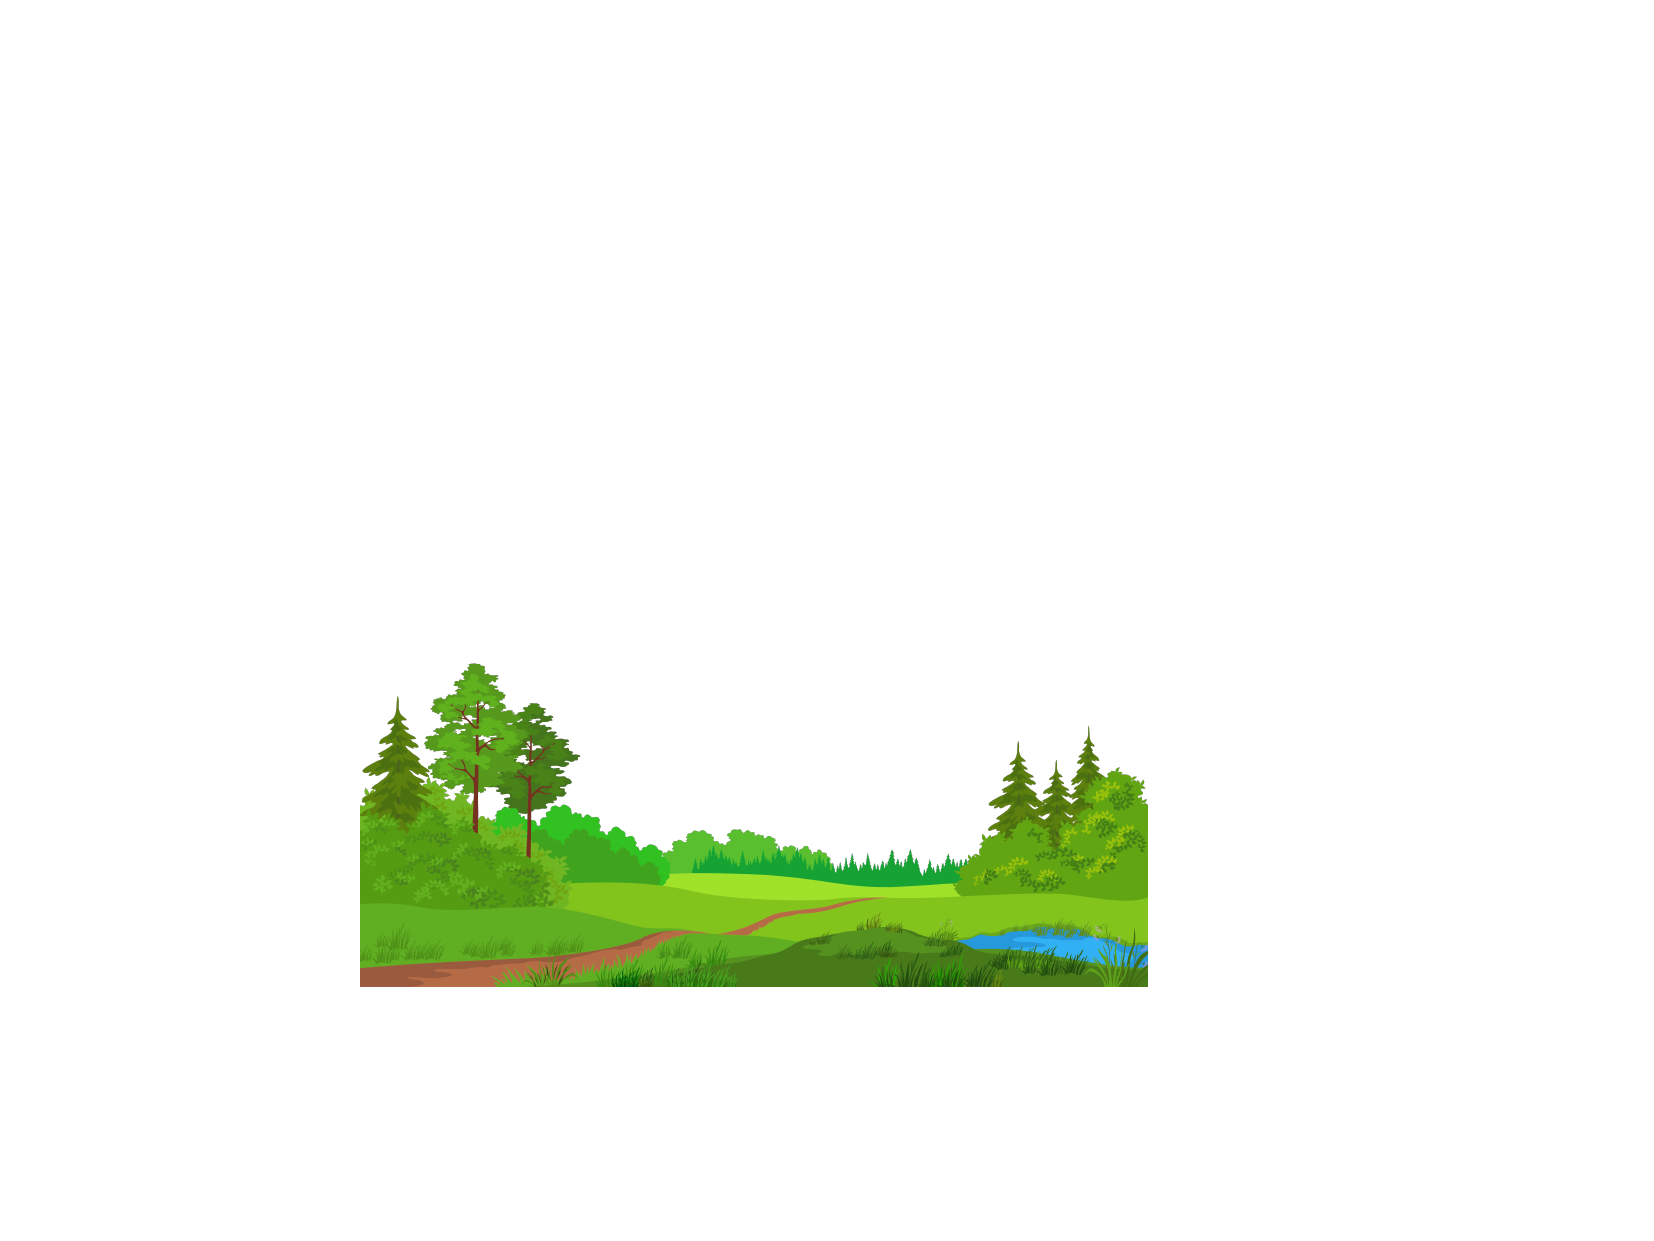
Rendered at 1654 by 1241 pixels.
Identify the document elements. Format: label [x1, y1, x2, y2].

picture [360, 653, 1148, 987]
